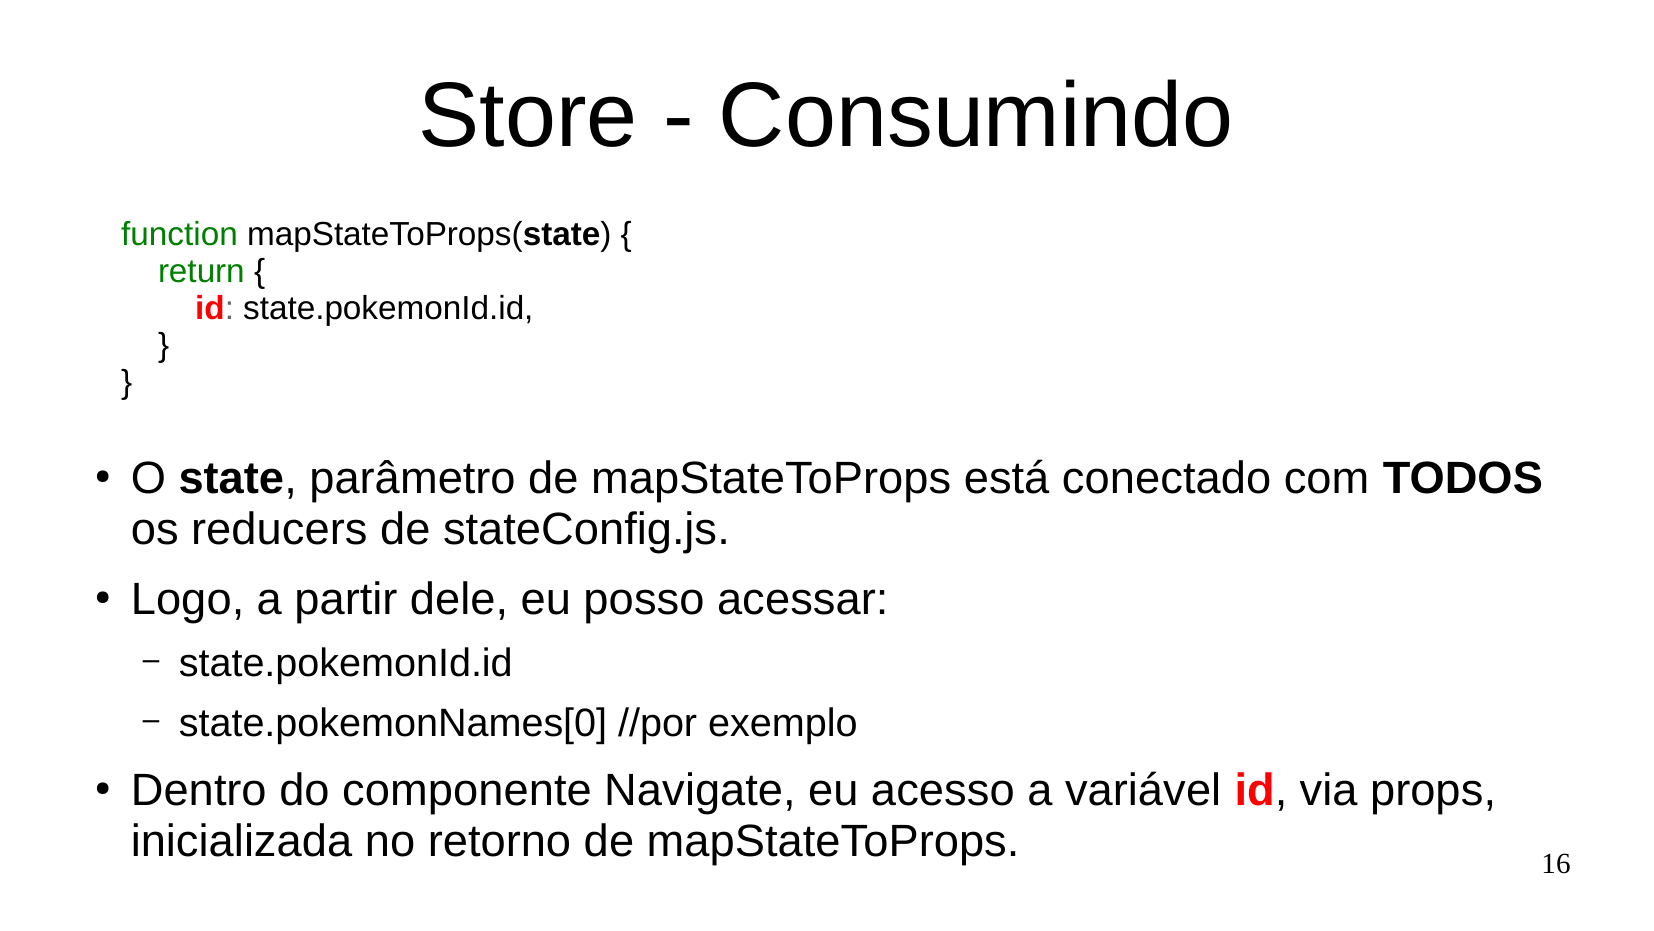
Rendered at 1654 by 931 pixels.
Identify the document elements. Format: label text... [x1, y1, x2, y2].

text_box function mapStateToProps(state) { return { id: state.pokemonId.id, } } [106, 208, 902, 409]
title Store - Consumindo [82, 37, 1571, 193]
list O state, parâmetro de mapStateToProps está conectado com TODOS os reducers de stateConfig.js. Logo, a partir dele, eu posso acessar: state.pokemonId.id state.pokemonNames[0] //por exemplo Dentro do componente Navigate, eu acesso a variável id, via props, inicializada no retorno de mapStateToProps. [82, 452, 1571, 870]
